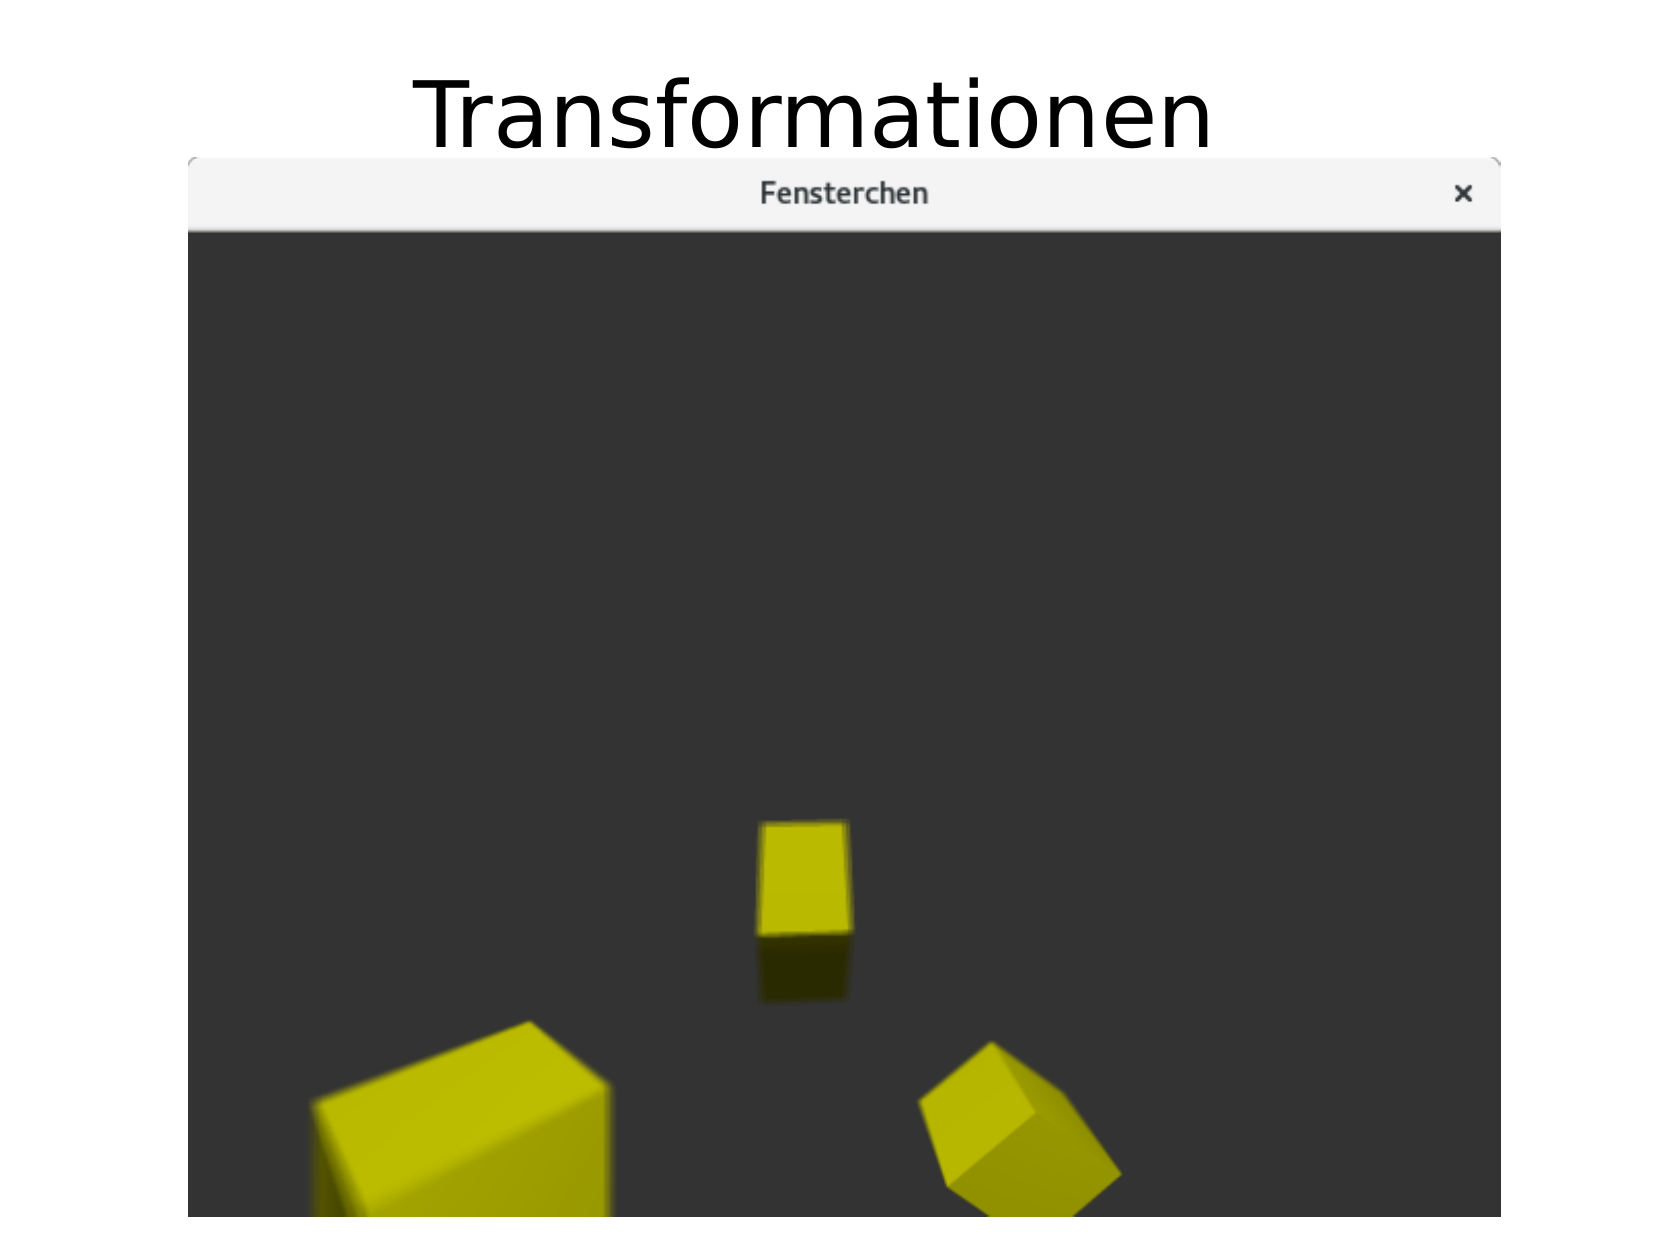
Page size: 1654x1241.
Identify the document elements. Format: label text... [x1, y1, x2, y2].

title Transformationen [70, 11, 1560, 219]
picture [188, 157, 1501, 1217]
